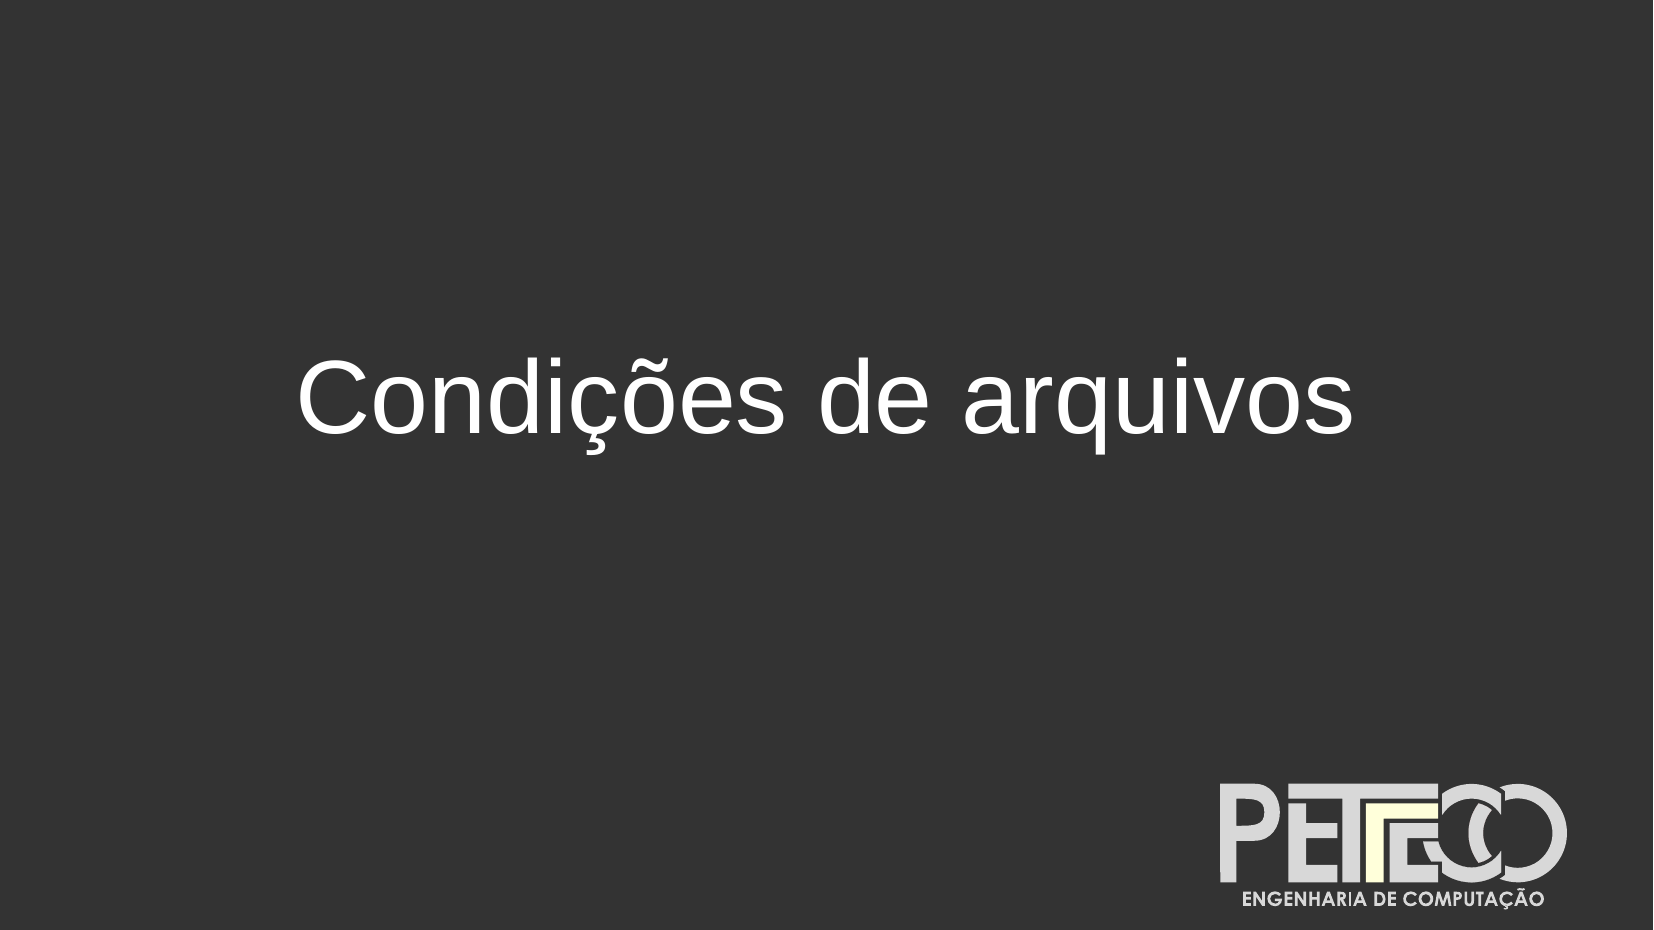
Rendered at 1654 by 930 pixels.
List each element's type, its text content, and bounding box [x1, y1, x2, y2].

subtitle Condições de arquivos [82, 37, 1571, 757]
